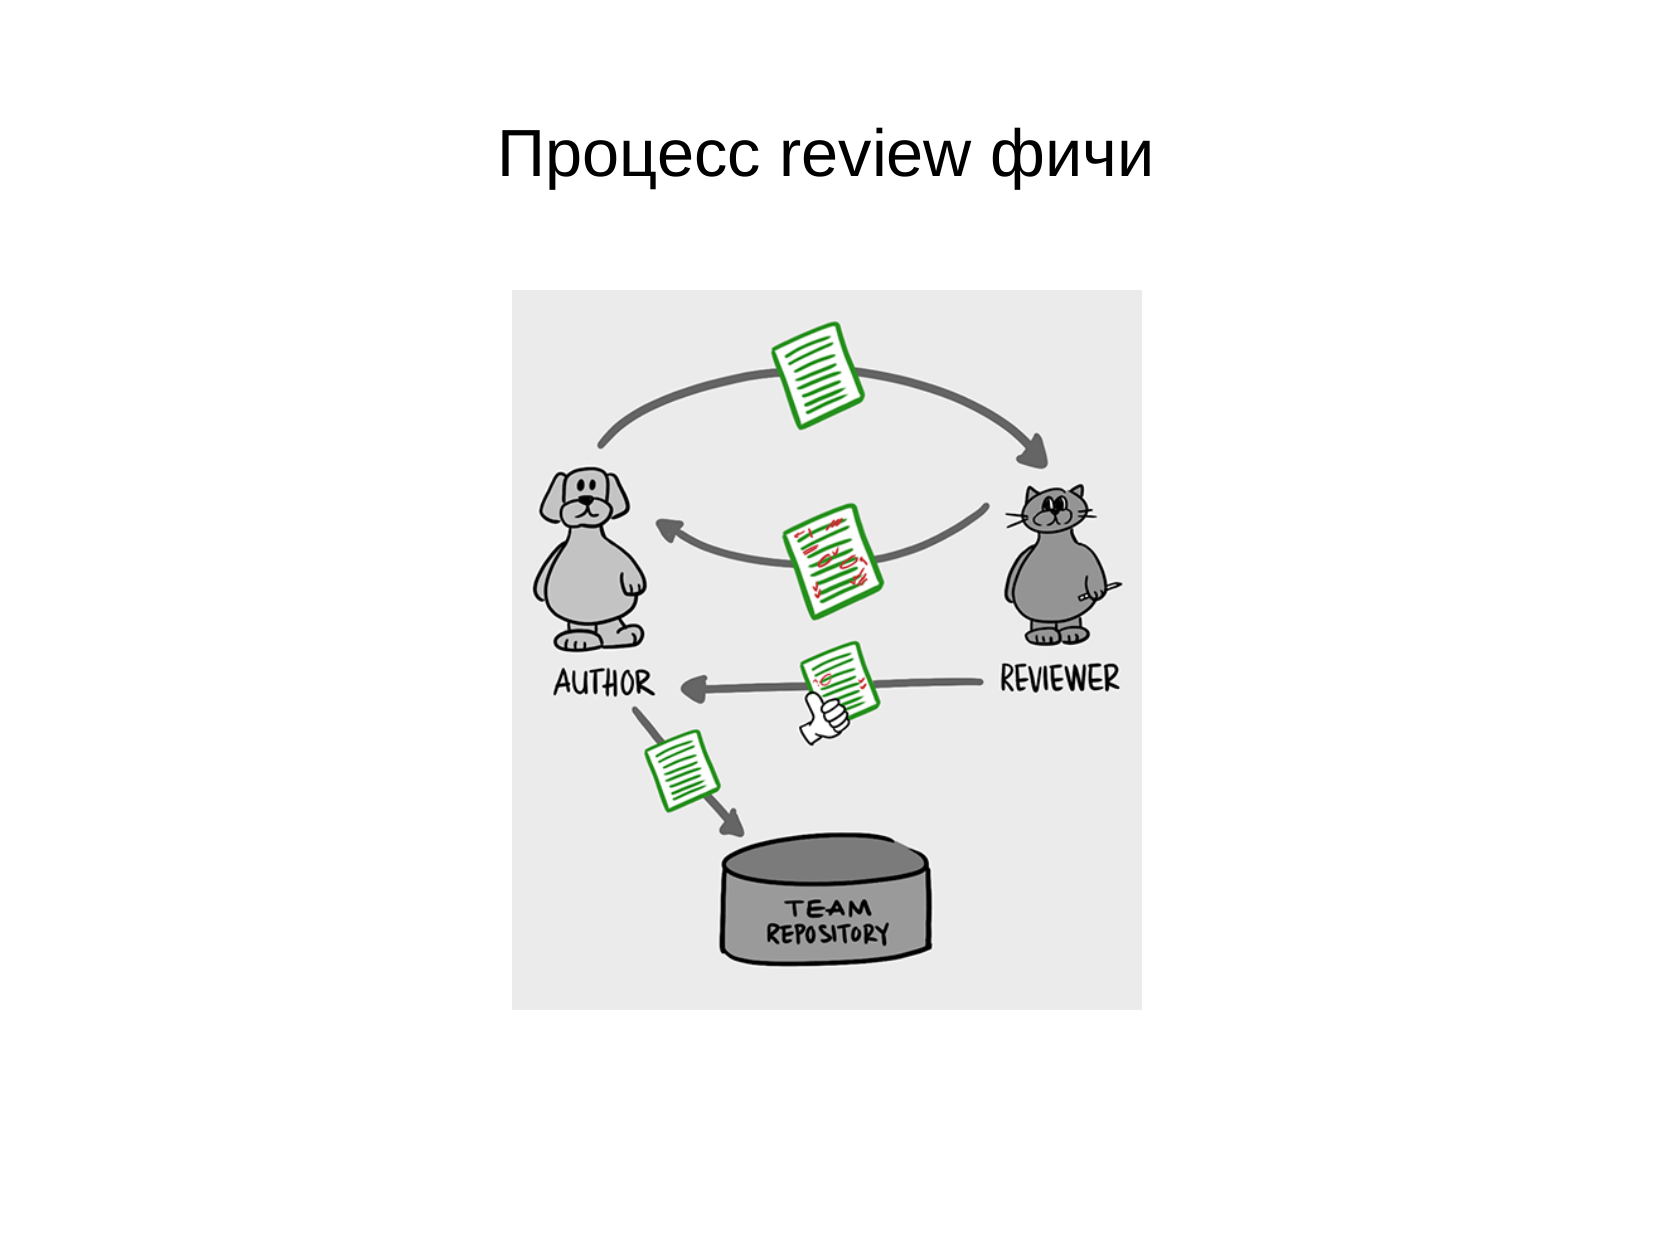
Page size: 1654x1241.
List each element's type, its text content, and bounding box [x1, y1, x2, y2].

picture [512, 290, 1142, 1010]
title Процесс review фичи [82, 49, 1571, 257]
